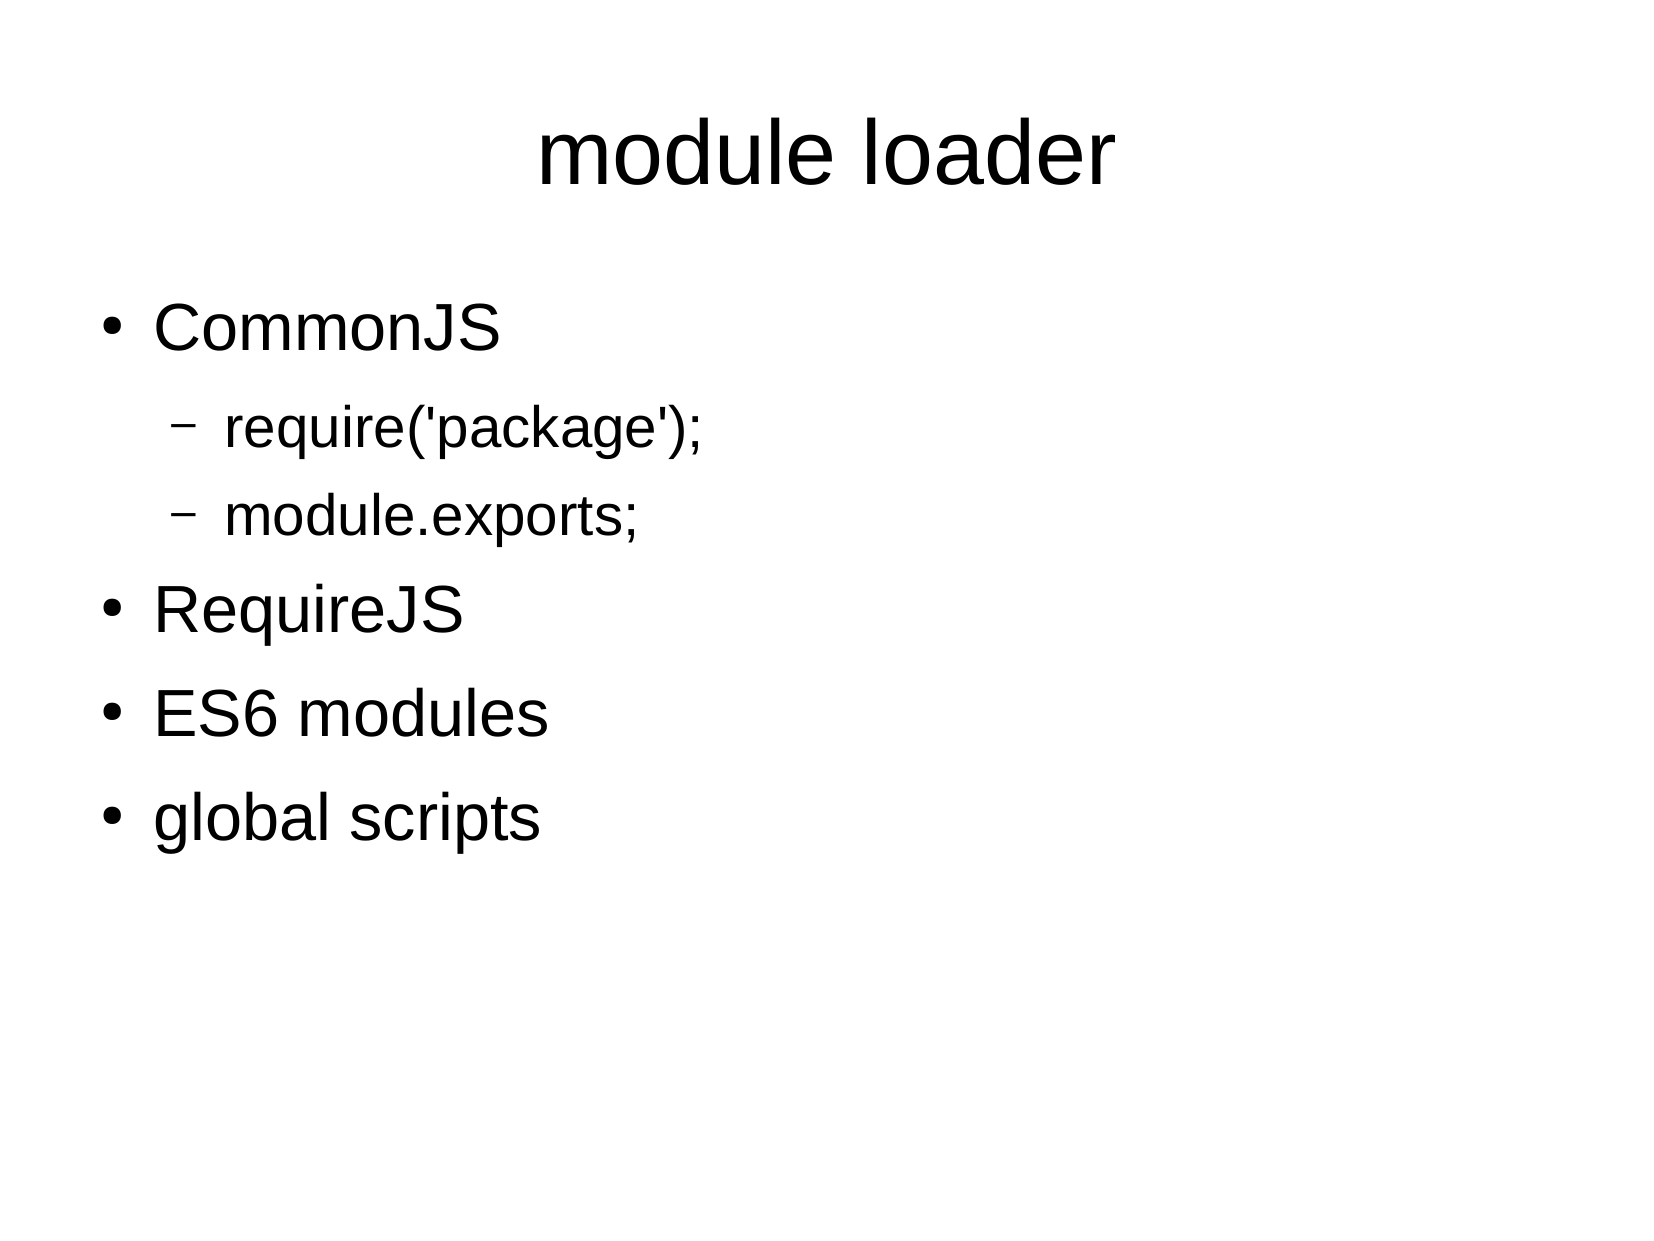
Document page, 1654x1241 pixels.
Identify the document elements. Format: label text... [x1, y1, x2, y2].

list CommonJS require('package'); module.exports; RequireJS ES6 modules global scripts [82, 290, 1571, 1010]
title module loader [82, 49, 1571, 257]
